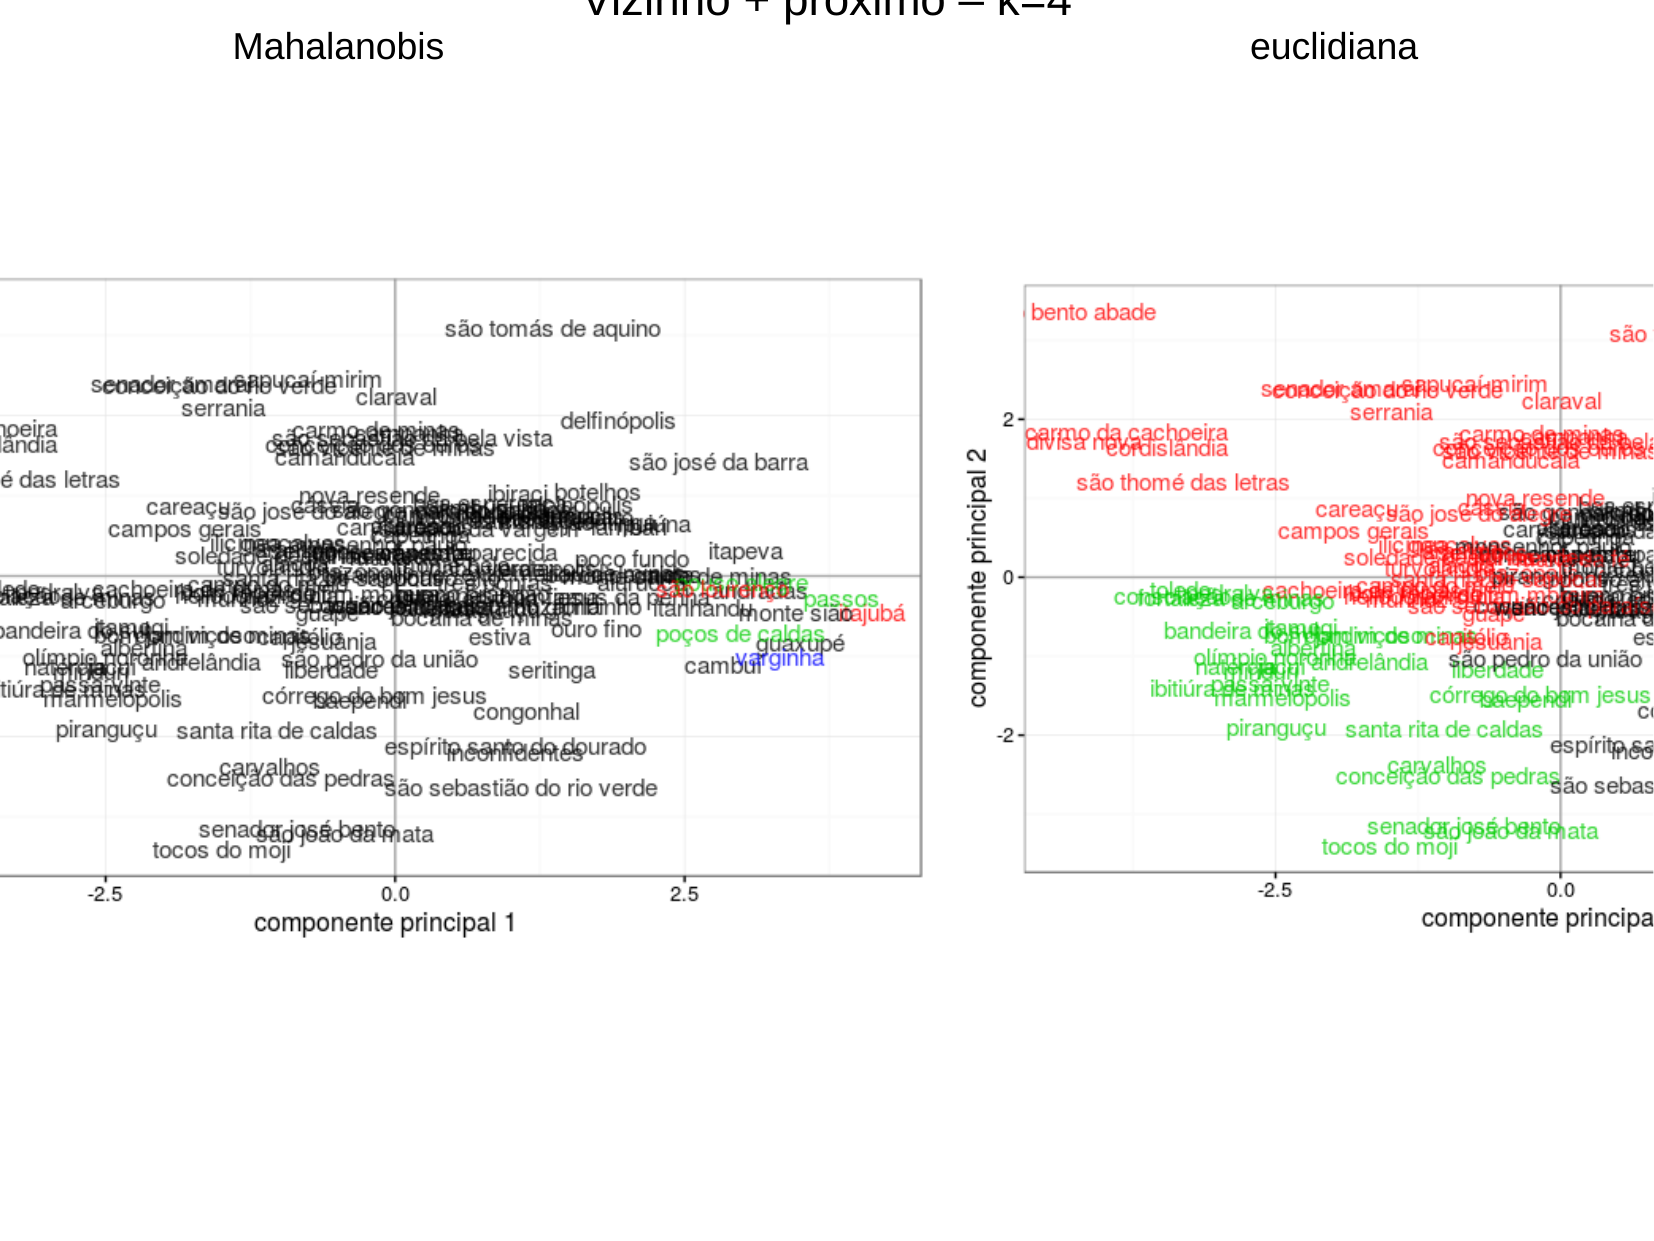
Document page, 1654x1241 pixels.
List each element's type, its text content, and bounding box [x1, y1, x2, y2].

picture [0, 229, 934, 949]
title Vizinho + próximo – k=4 Mahalanobis euclidiana [82, 0, 1571, 125]
picture [950, 236, 1654, 944]
